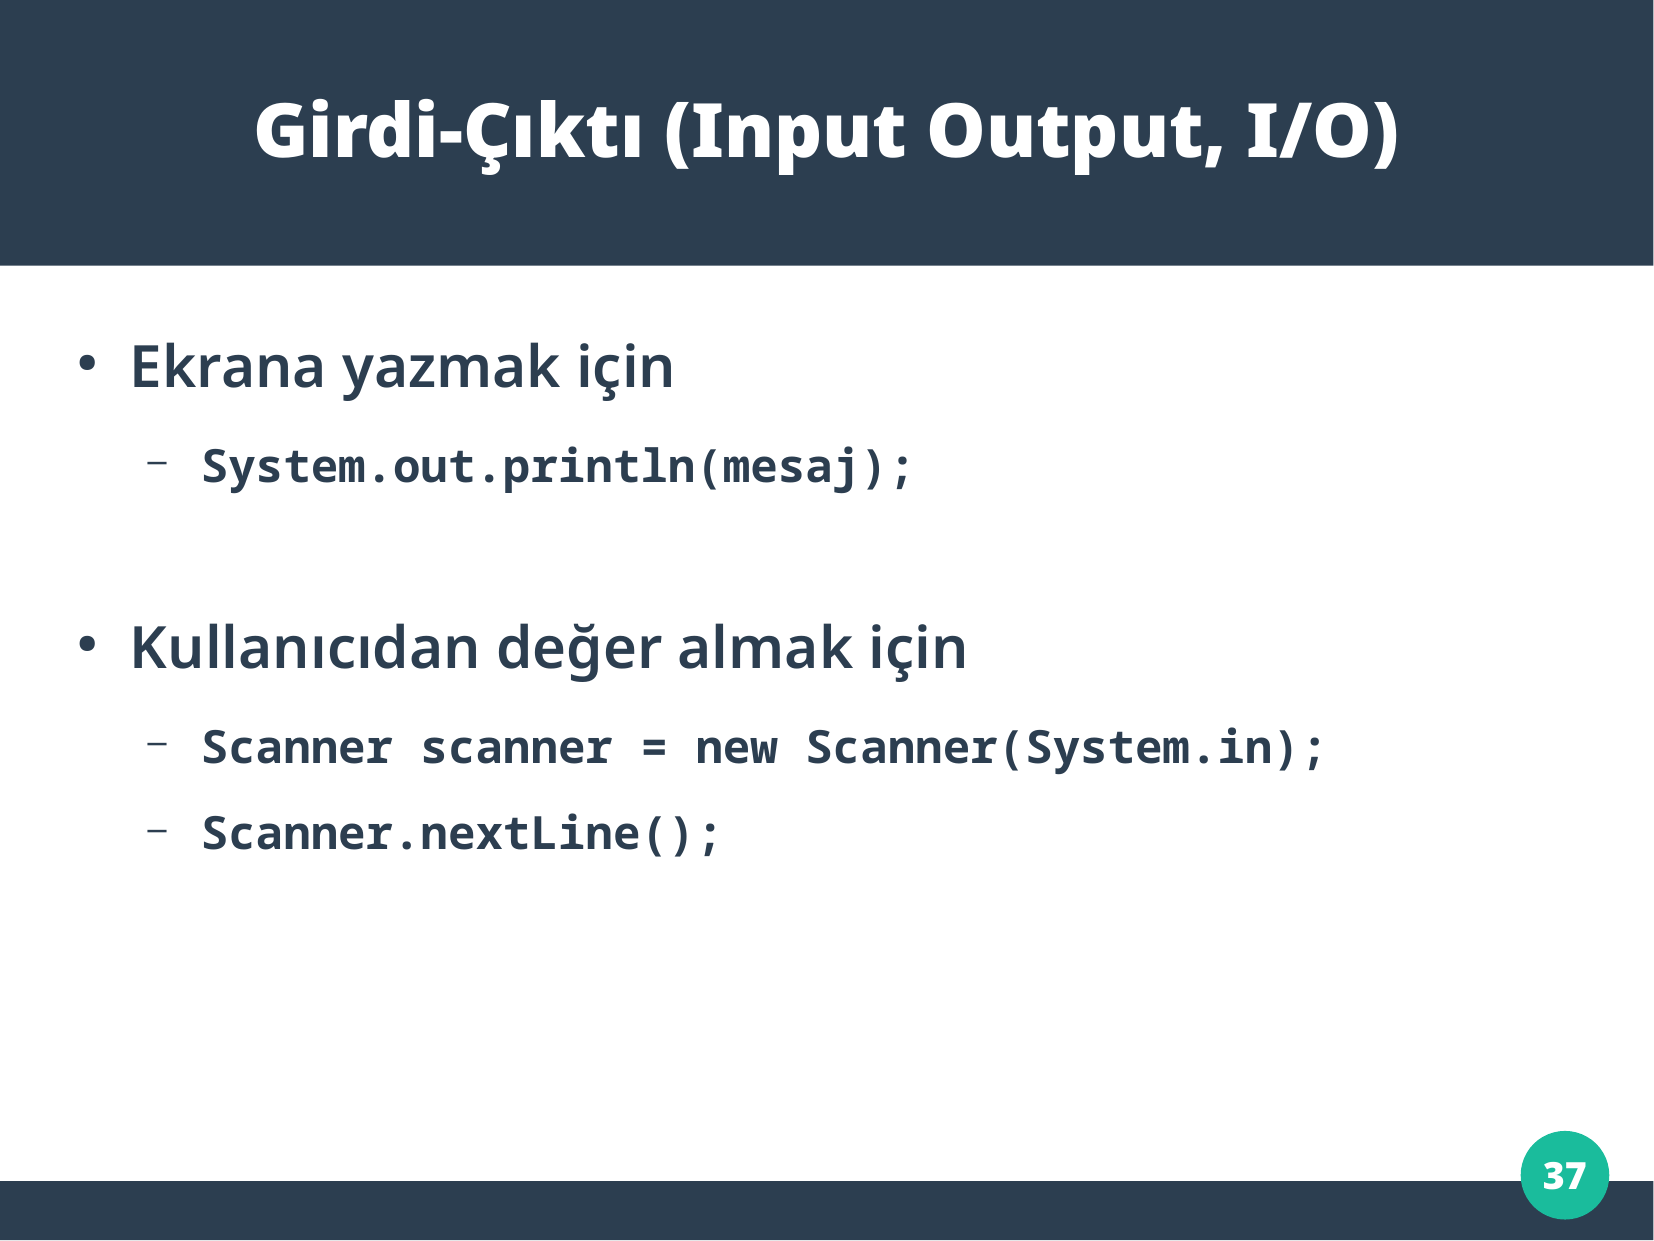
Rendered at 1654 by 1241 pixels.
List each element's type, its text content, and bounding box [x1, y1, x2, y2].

title Girdi-Çıktı (Input Output, I/O) [59, 49, 1595, 207]
list Ekrana yazmak için System.out.println(mesaj); Kullanıcıdan değer almak için Scanner scanner = new Scanner(System.in); Scanner.nextLine(); [59, 324, 1595, 1152]
